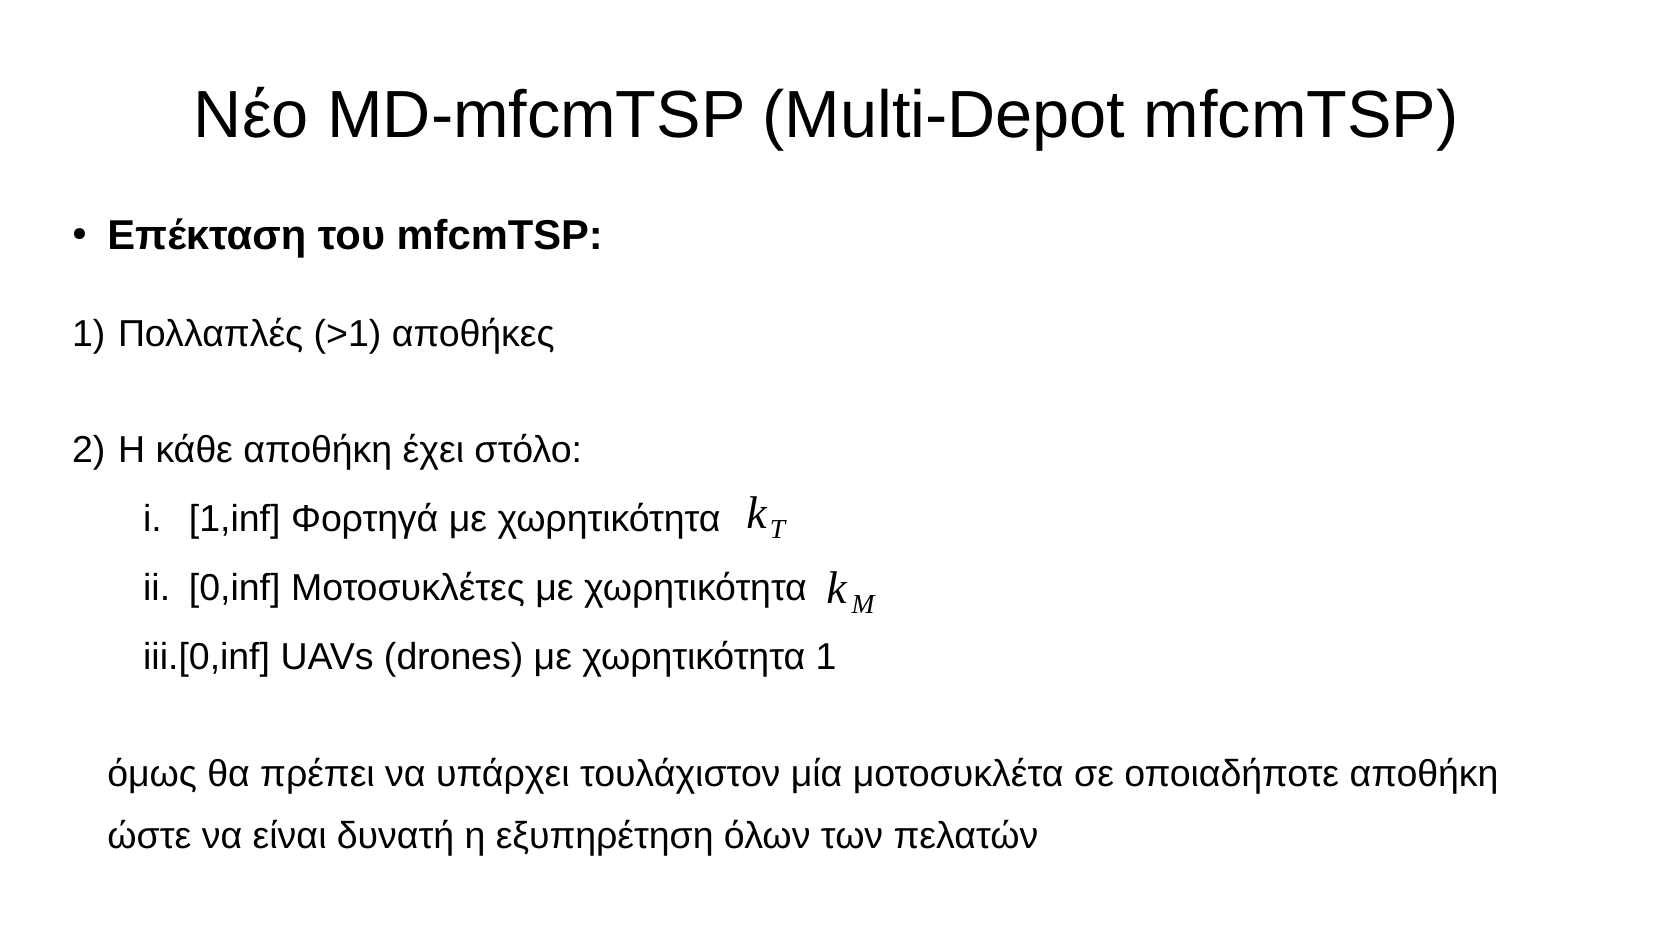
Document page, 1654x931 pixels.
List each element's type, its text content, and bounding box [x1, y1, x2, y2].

chart [825, 562, 877, 621]
chart [744, 487, 788, 546]
subtitle Επέκταση του mfcmTSP: Πολλαπλές (>1) αποθήκες Η κάθε αποθήκη έχει στόλο: [1,inf] Φορτηγά με χωρητικότητα [0,inf] Μοτοσυκλέτες με χωρητικότητα [0,inf] UAVs (drones) με χωρητικότητα 1 όμως θα πρέπει να υπάρχει τουλάχιστον μία μοτοσυκλέτα σε οποιαδήποτε αποθήκη ώστε να είναι δυνατή η εξυπηρέτηση όλων των πελατών [72, 150, 1561, 926]
title Νέο MD-mfcmTSP (Multi-Depot mfcmTSP) [82, 37, 1571, 193]
